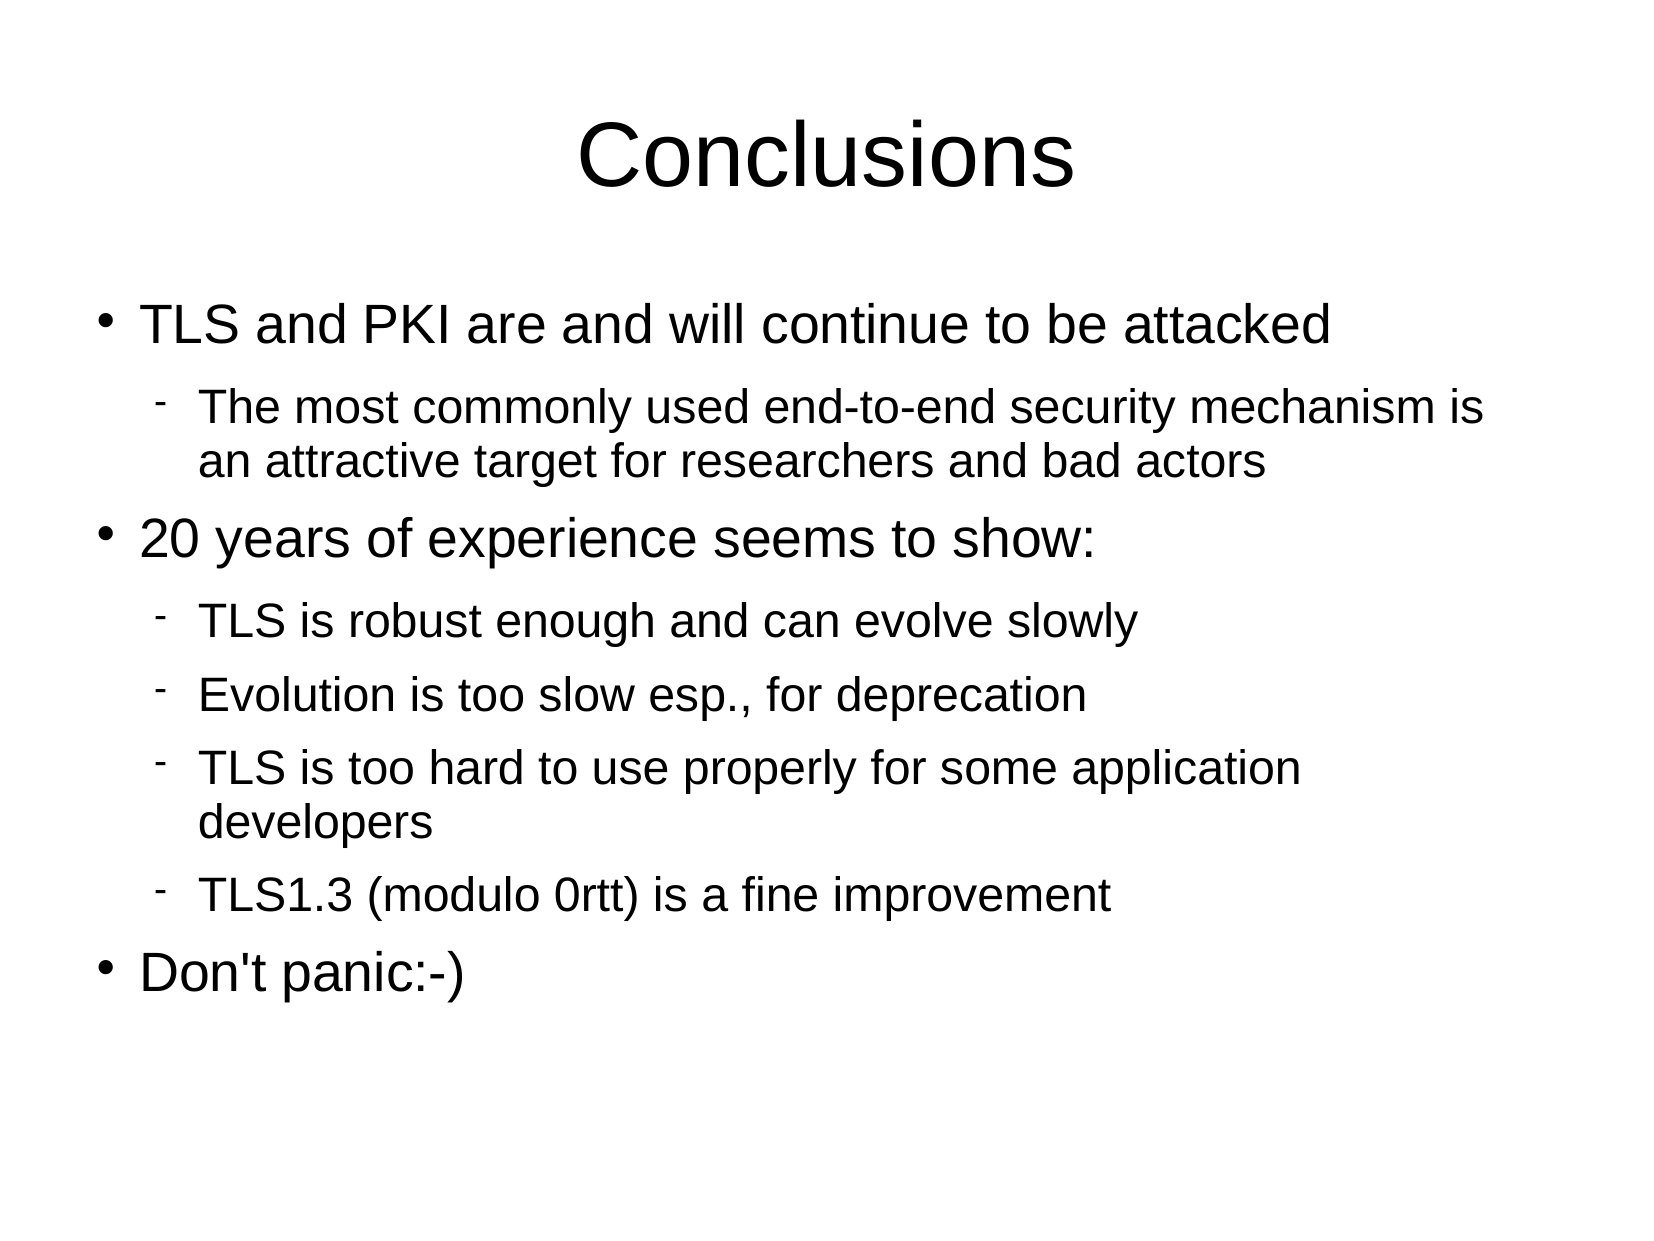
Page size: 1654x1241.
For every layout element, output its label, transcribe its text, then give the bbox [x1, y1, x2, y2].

list TLS and PKI are and will continue to be attacked The most commonly used end-to-end security mechanism is an attractive target for researchers and bad actors 20 years of experience seems to show: TLS is robust enough and can evolve slowly Evolution is too slow esp., for deprecation TLS is too hard to use properly for some application developers TLS1.3 (modulo 0rtt) is a fine improvement Don't panic:-) [82, 290, 1538, 1010]
title Conclusions [82, 49, 1571, 257]
